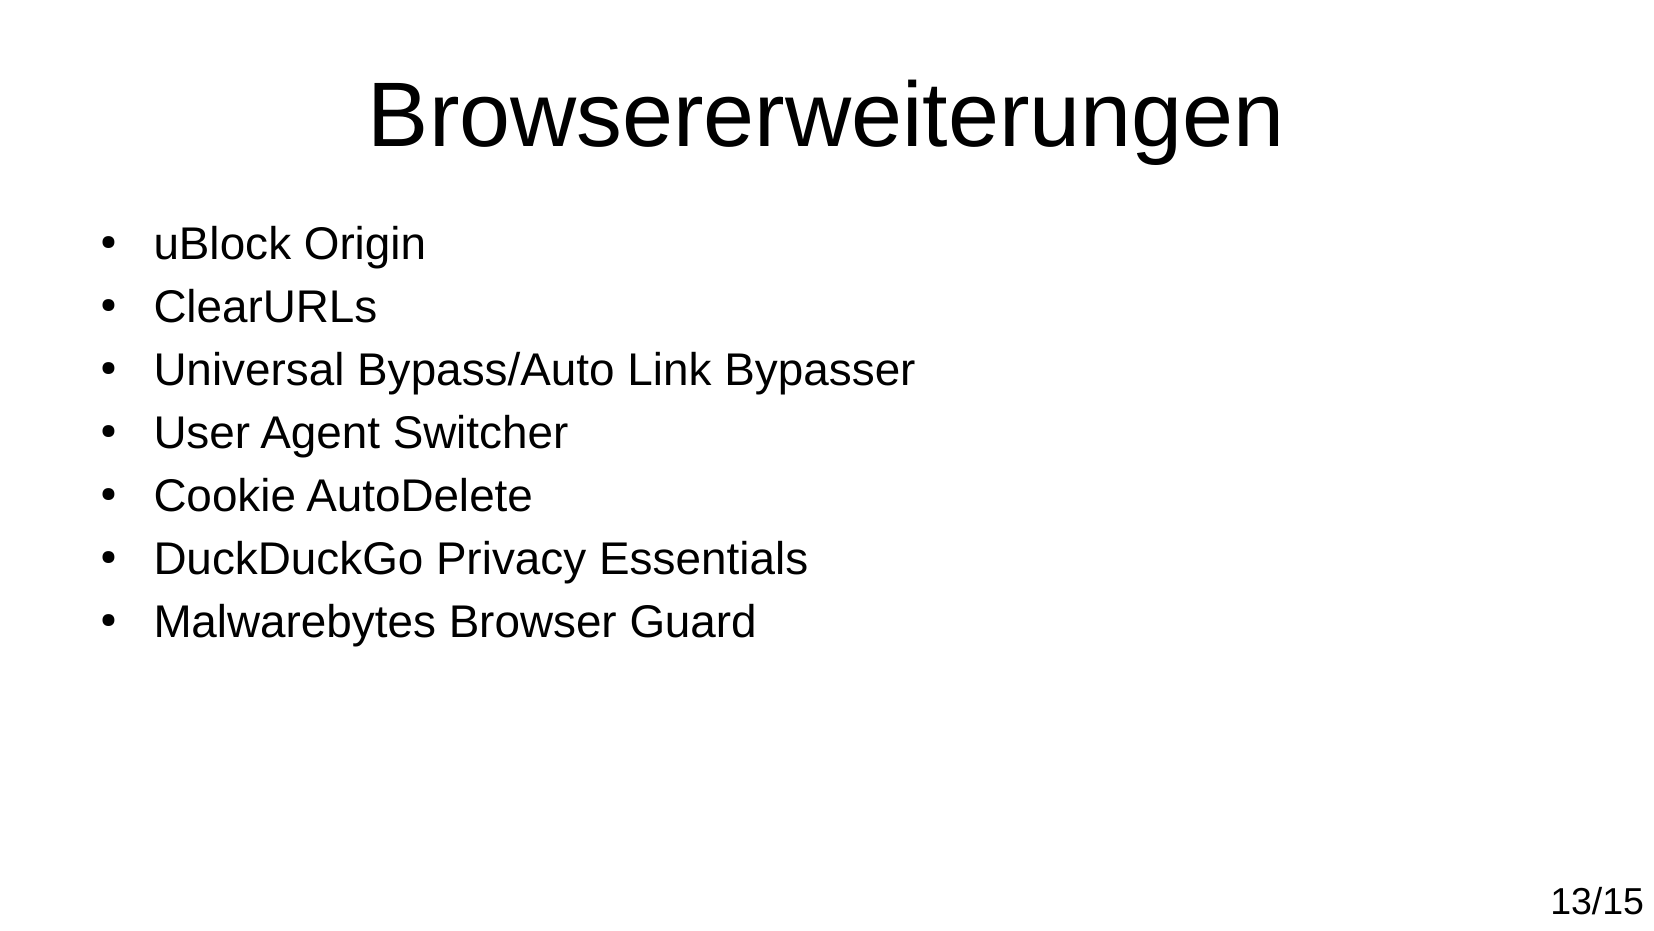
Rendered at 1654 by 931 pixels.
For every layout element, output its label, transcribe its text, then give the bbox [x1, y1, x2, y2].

list uBlock Origin ClearURLs Universal Bypass/Auto Link Bypasser User Agent Switcher Cookie AutoDelete DuckDuckGo Privacy Essentials Malwarebytes Browser Guard [82, 217, 1571, 758]
text_box 13/15 [1535, 873, 1654, 931]
title Browsererweiterungen [82, 37, 1571, 193]
